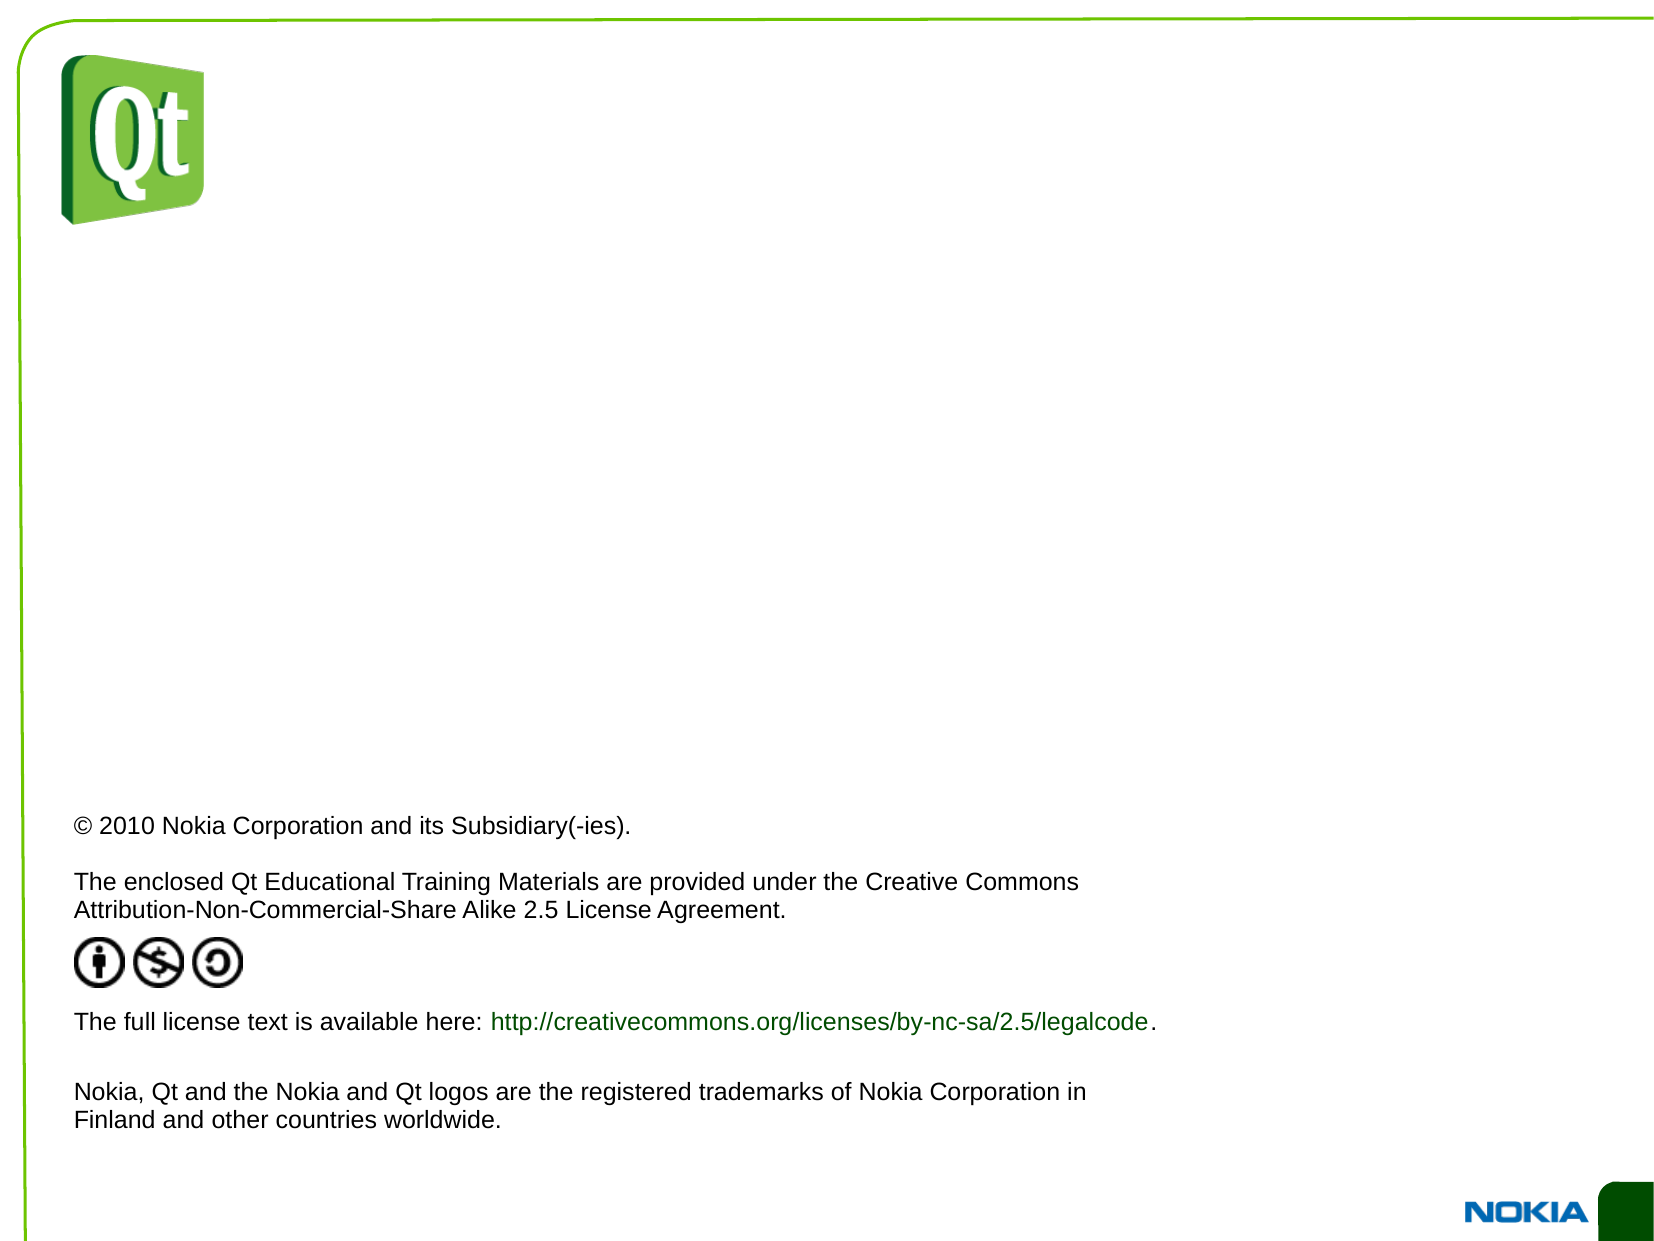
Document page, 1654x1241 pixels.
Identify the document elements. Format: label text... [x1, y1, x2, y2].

text_box © 2010 Nokia Corporation and its Subsidiary(-ies). The enclosed Qt Educational Training Materials are provided under the Creative Commons Attribution-Non-Commercial-Share Alike 2.5 License Agreement. The full license text is available here: http://creativecommons.org/licenses/by-nc-sa/2.5/legalcode. Nokia, Qt and the Nokia and Qt logos are the registered trademarks of Nokia Corporation in Finland and other countries worldwide. [59, 804, 1188, 1241]
picture [192, 937, 243, 988]
picture [1465, 1201, 1589, 1223]
picture [74, 937, 125, 988]
picture [133, 937, 184, 988]
picture [61, 55, 204, 225]
